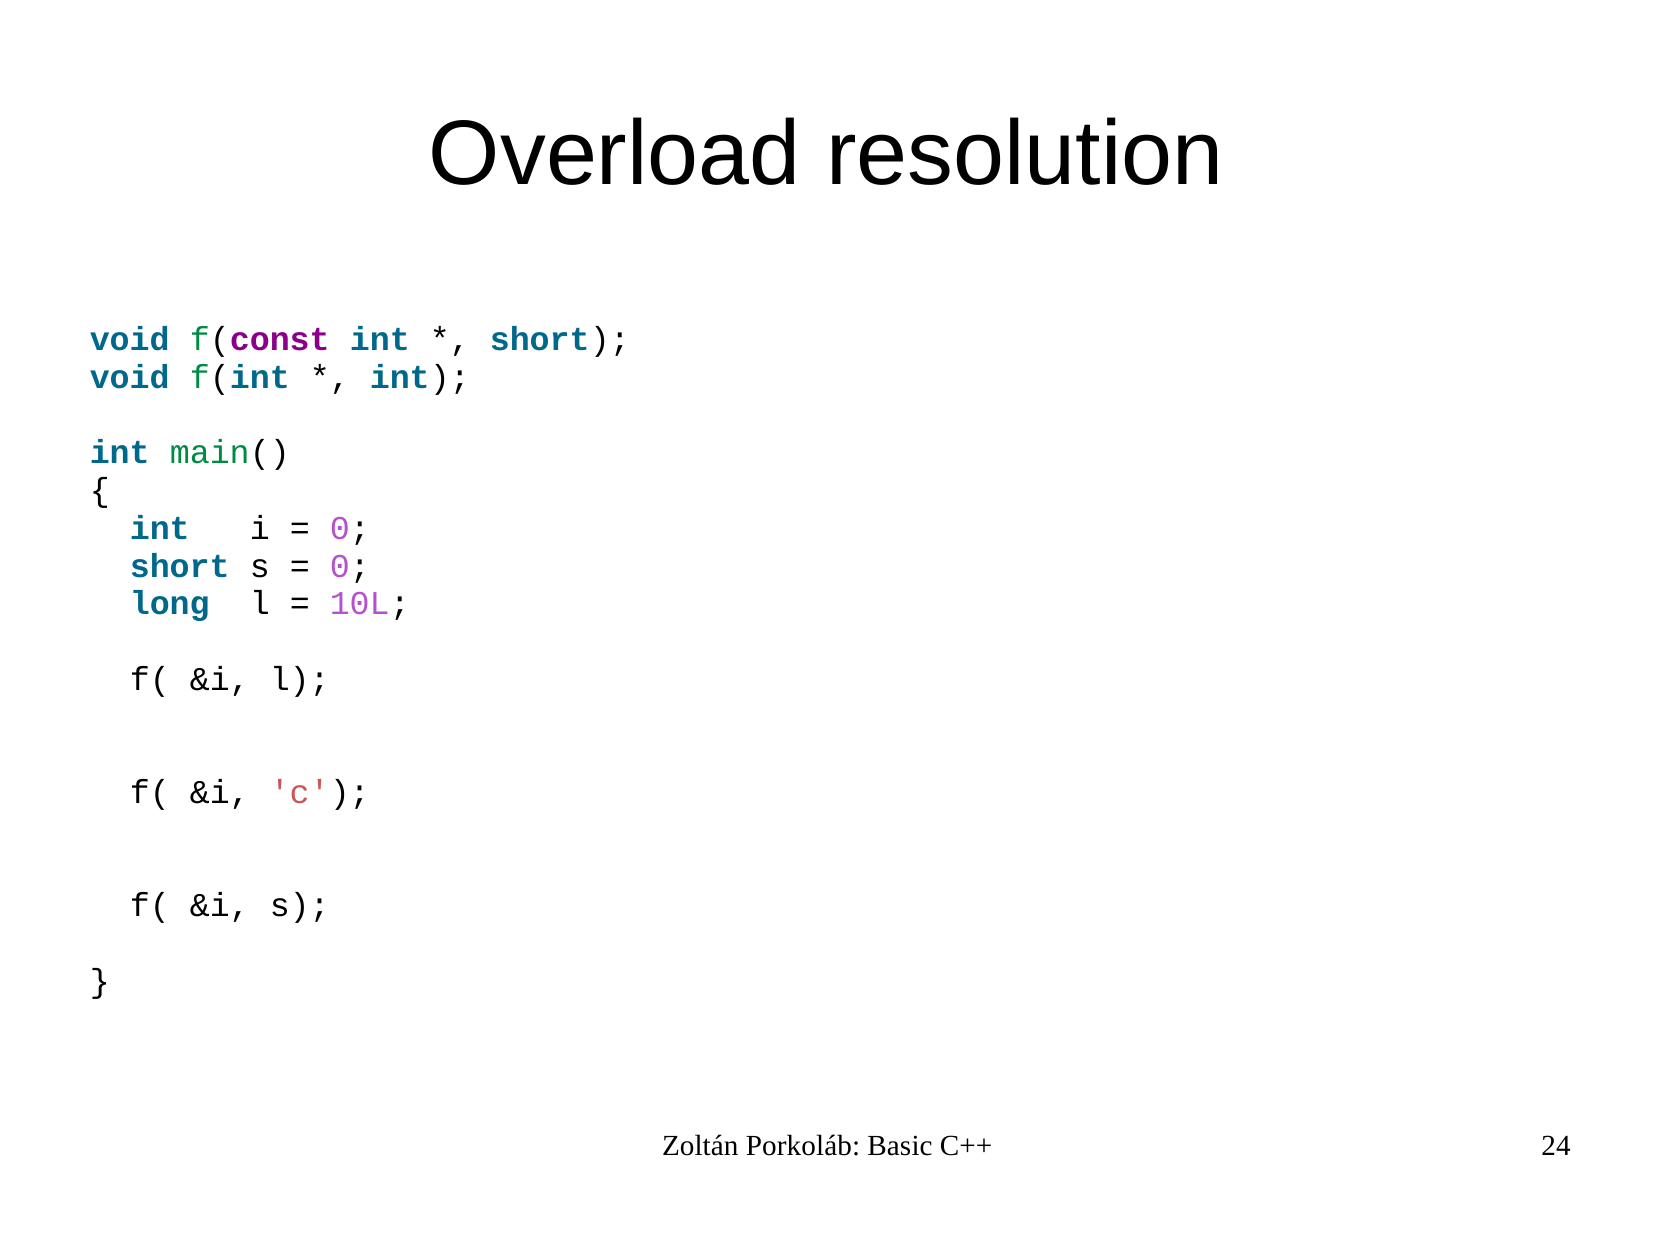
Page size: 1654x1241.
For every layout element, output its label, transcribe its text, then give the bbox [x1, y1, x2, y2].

text_box void f(const int *, short); void f(int *, int); int main() { int i = 0; short s = 0; long l = 10L; f( &i, l); f( &i, 'c'); f( &i, s); } [75, 240, 1654, 1116]
title Overload resolution [82, 49, 1571, 257]
